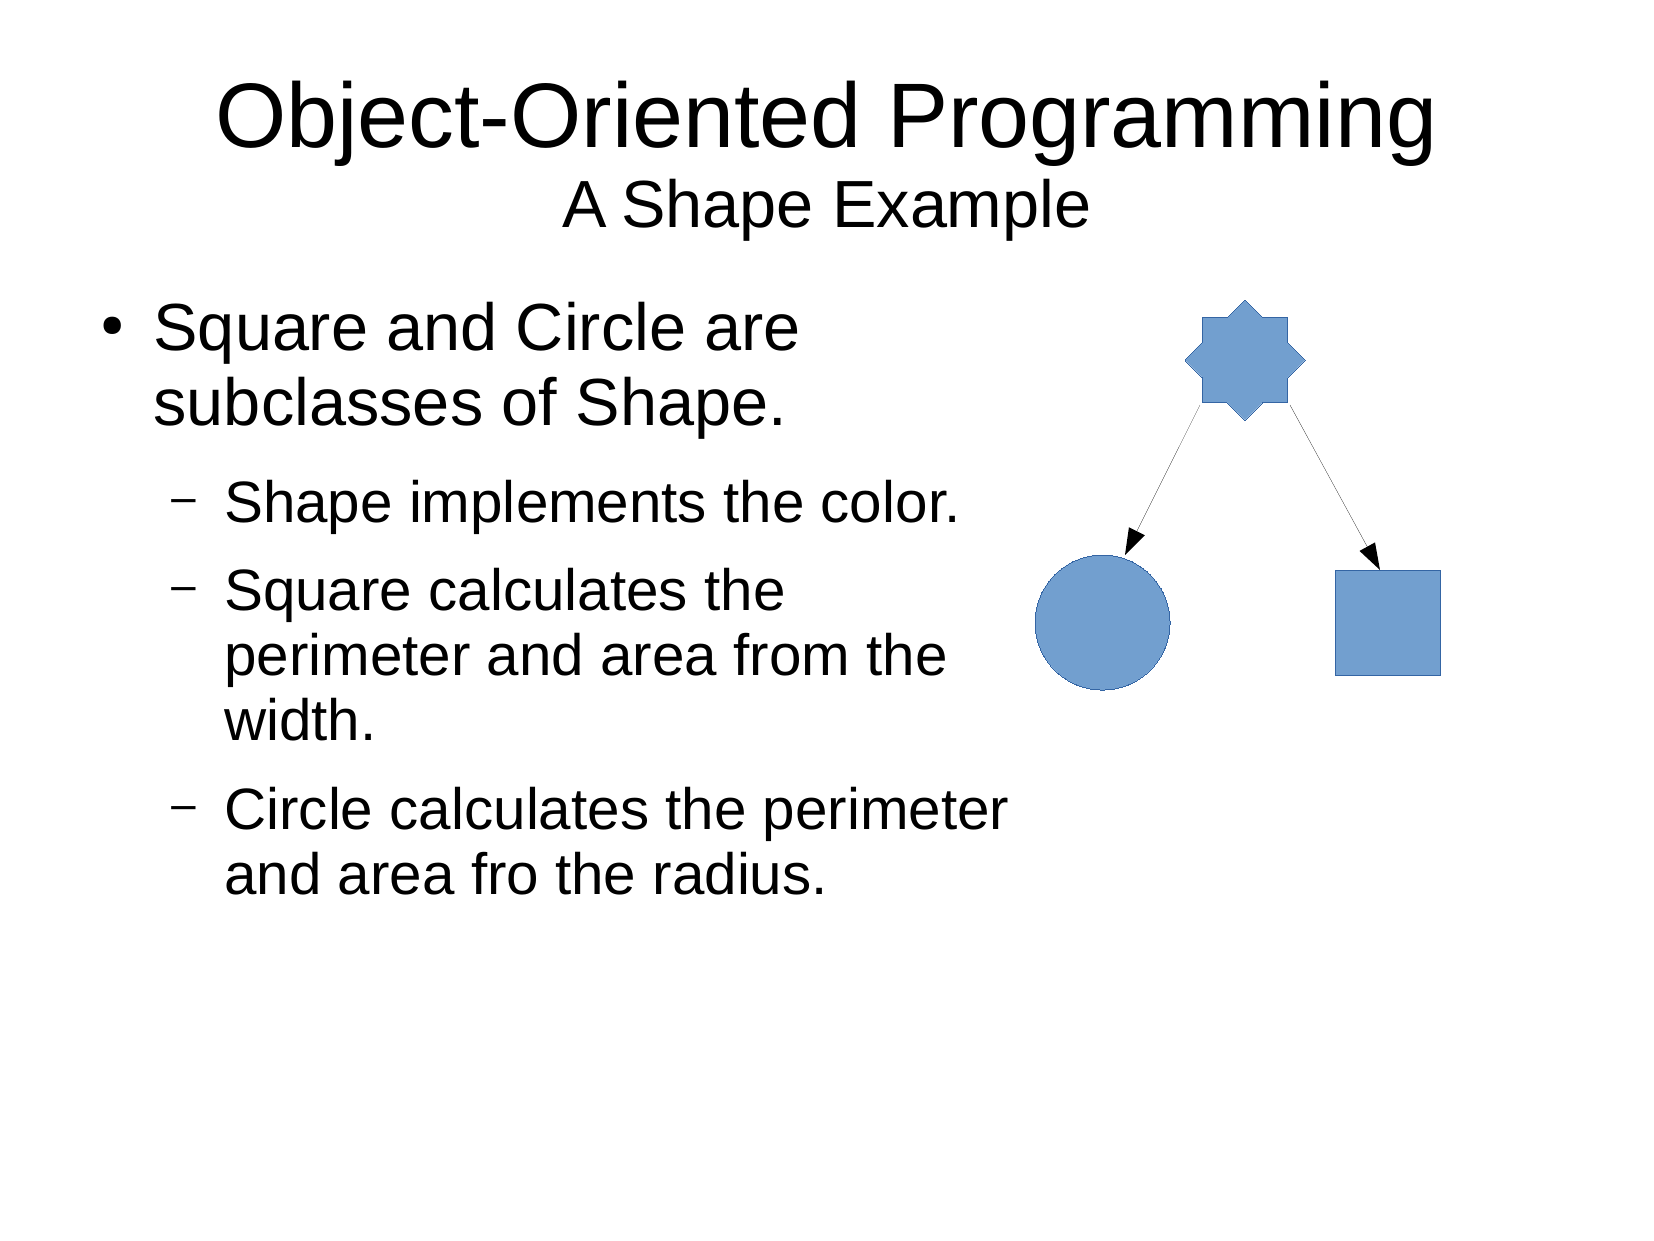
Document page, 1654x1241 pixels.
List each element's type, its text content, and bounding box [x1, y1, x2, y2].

title Object-Oriented Programming A Shape Example [82, 49, 1571, 257]
list Square and Circle are subclasses of Shape. Shape implements the color. Square calculates the perimeter and area from the width. Circle calculates the perimeter and area fro the radius. [82, 290, 1036, 1096]
text_box [1185, 300, 1306, 421]
text_box [1335, 570, 1441, 676]
text_box [1035, 555, 1171, 691]
